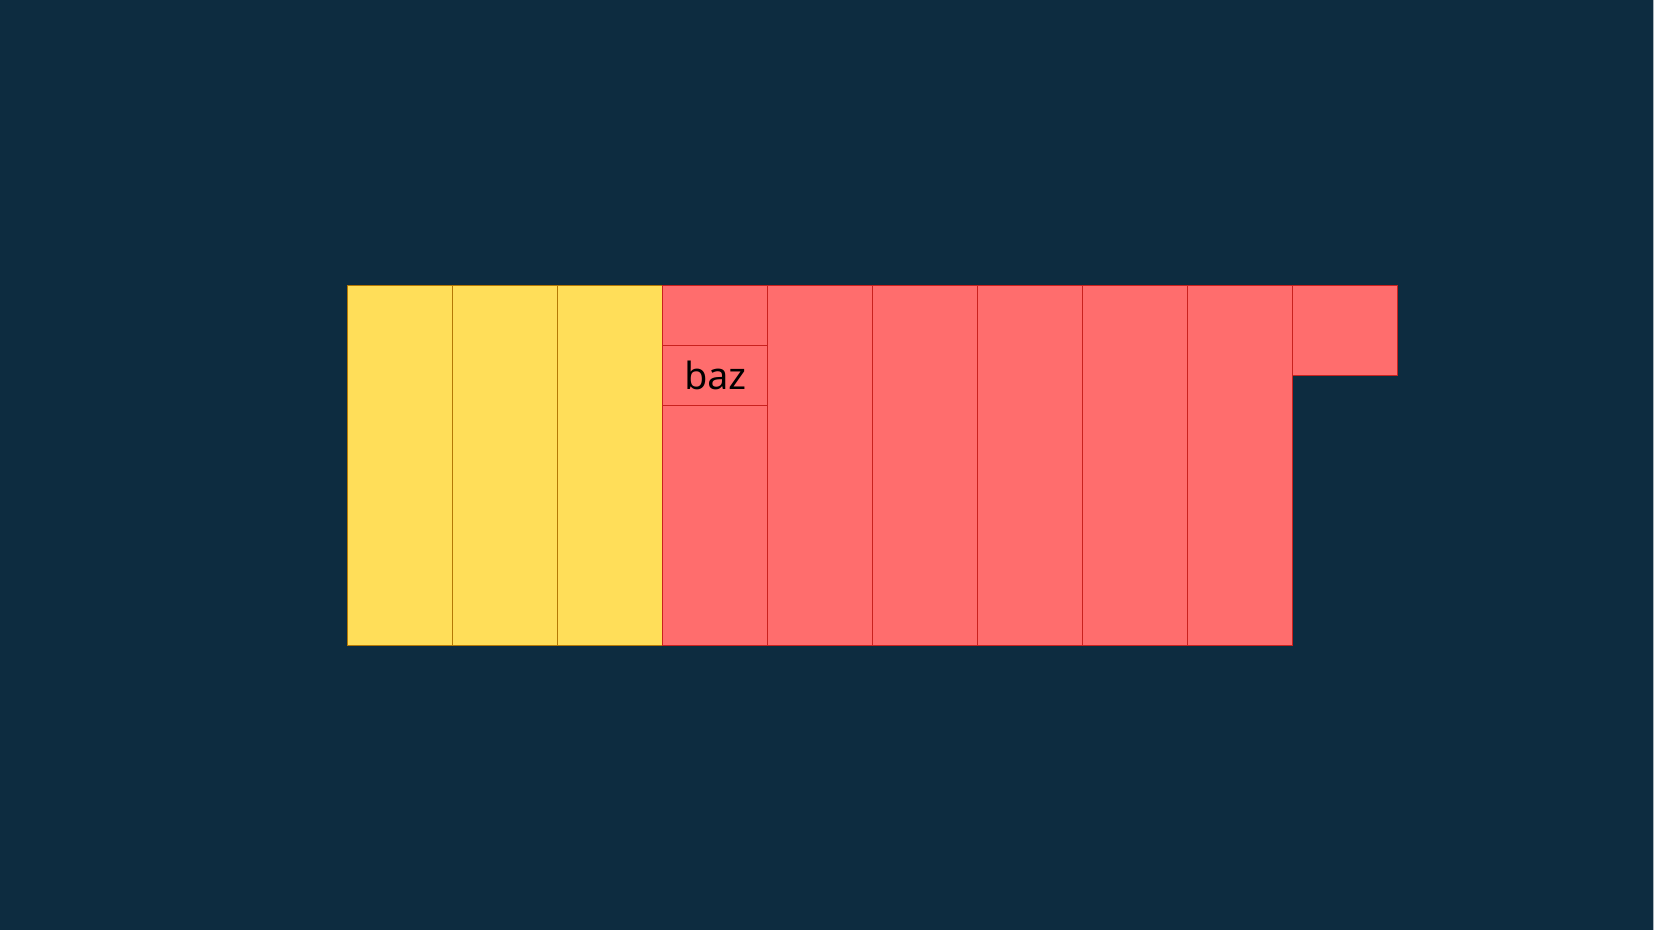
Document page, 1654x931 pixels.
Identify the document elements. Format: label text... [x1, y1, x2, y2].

text_box [347, 285, 1398, 646]
text_box baz [662, 345, 768, 406]
